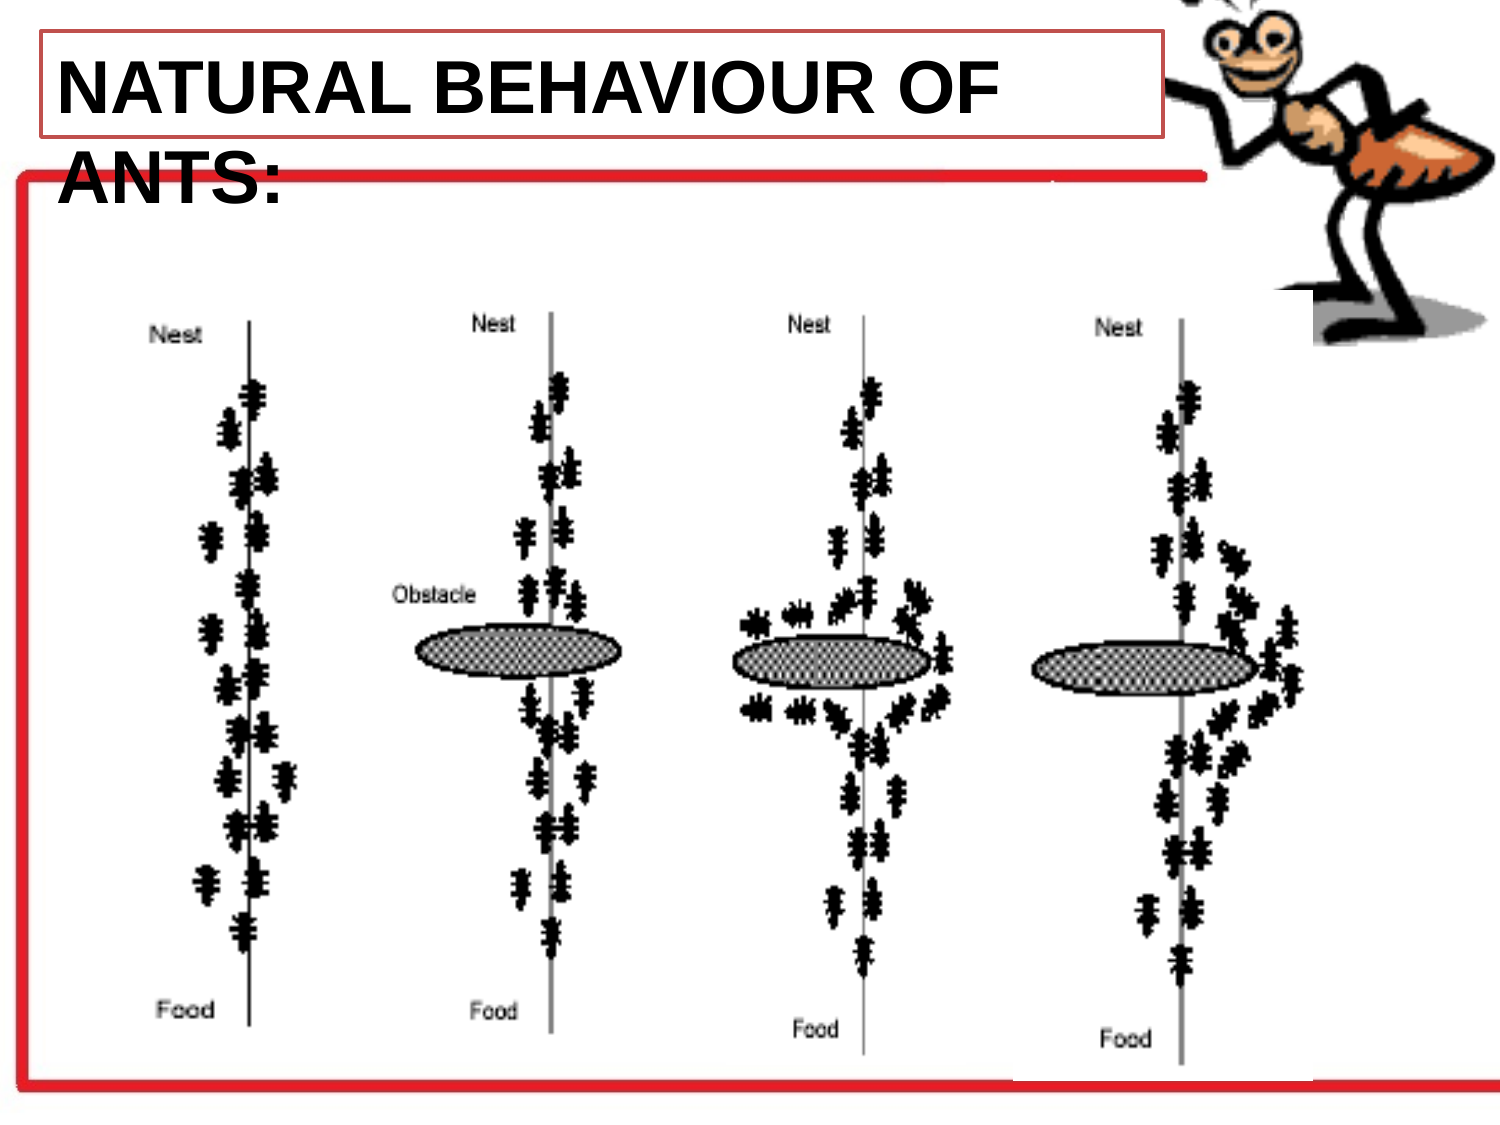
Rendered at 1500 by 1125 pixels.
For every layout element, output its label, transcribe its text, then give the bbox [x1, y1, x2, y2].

picture [0, 0, 1500, 1125]
text_box NATURAL BEHAVIOUR OF ANTS: [41, 30, 1164, 137]
